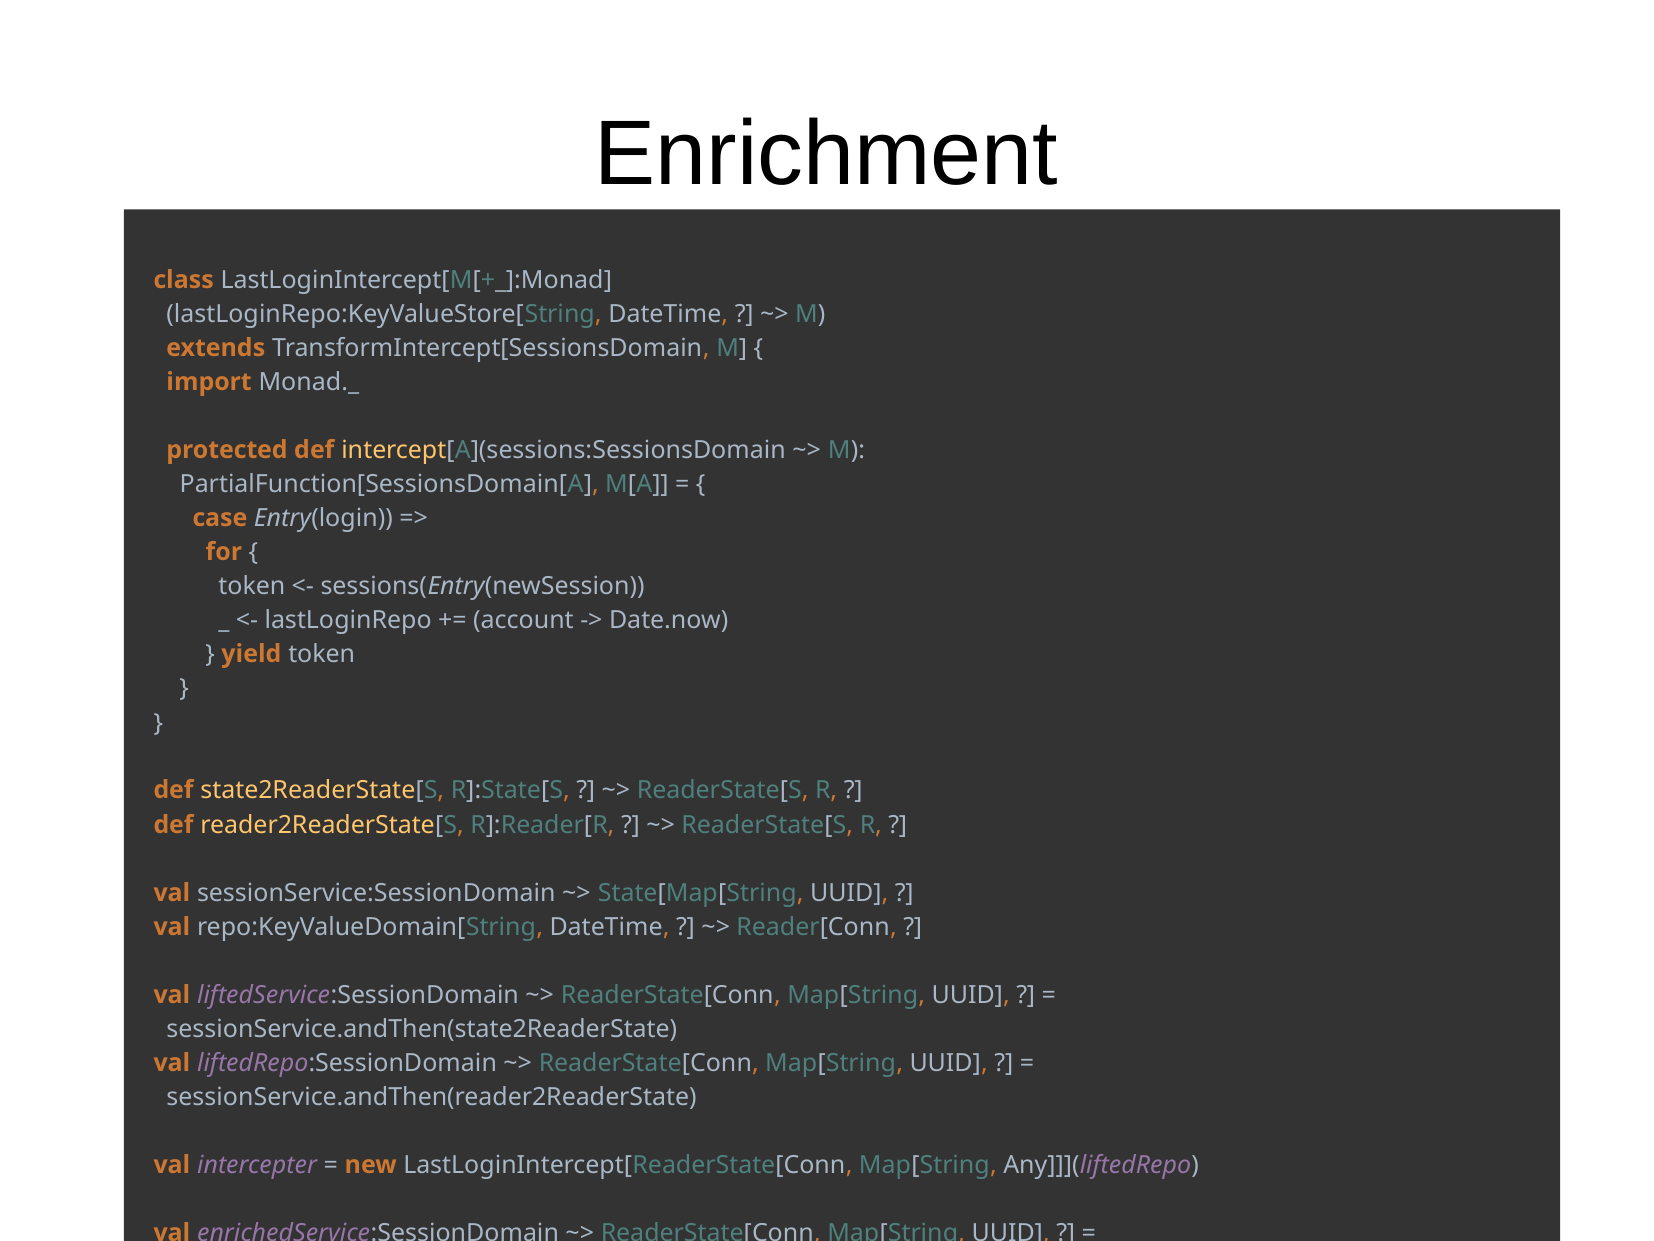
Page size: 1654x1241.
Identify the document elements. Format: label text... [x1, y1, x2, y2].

text_box class LastLoginIntercept[M[+_]:Monad] (lastLoginRepo:KeyValueStore[String, DateTime, ?] ~> M) extends TransformIntercept[SessionsDomain, M] { import Monad._ protected def intercept[A](sessions:SessionsDomain ~> M): PartialFunction[SessionsDomain[A], M[A]] = { case Entry(login)) => for { token <- sessions(Entry(newSession)) _ <- lastLoginRepo += (account -> Date.now) } yield token } } def state2ReaderState[S, R]:State[S, ?] ~> ReaderState[S, R, ?] def reader2ReaderState[S, R]:Reader[R, ?] ~> ReaderState[S, R, ?] val sessionService:SessionDomain ~> State[Map[String, UUID], ?] val repo:KeyValueDomain[String, DateTime, ?] ~> Reader[Conn, ?] val liftedService:SessionDomain ~> ReaderState[Conn, Map[String, UUID], ?] = sessionService.andThen(state2ReaderState) val liftedRepo:SessionDomain ~> ReaderState[Conn, Map[String, UUID], ?] = sessionService.andThen(reader2ReaderState) val intercepter = new LastLoginIntercept[ReaderState[Conn, Map[String, Any]]](liftedRepo) val enrichedService:SessionDomain ~> ReaderState[Conn, Map[String, UUID], ?] = intercepter(liftedService) [123, 209, 1561, 1171]
title Enrichment [82, 49, 1571, 257]
